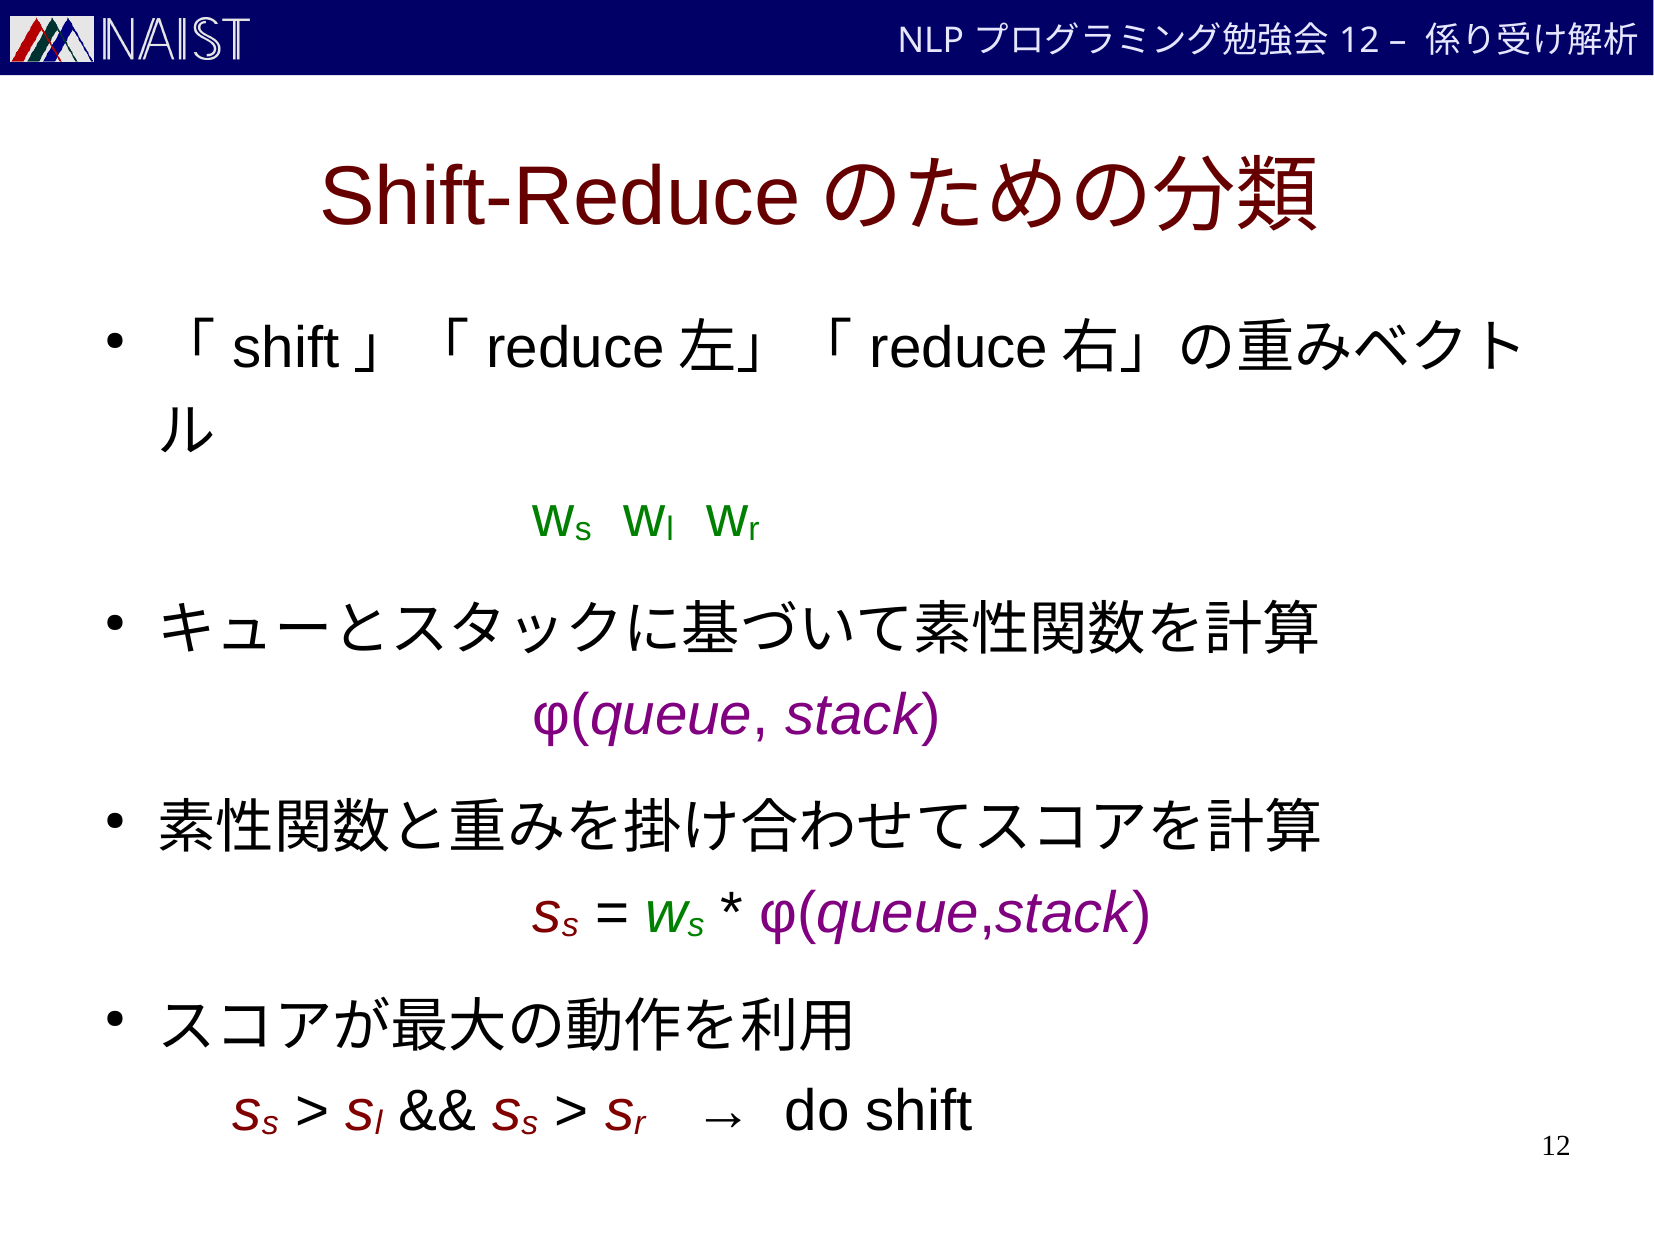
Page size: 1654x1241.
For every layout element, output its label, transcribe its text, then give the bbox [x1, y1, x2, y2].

picture [10, 16, 94, 62]
list 「shift」「reduce左」「reduce右」の重みベクトル ws wl wr キューとスタックに基づいて素性関数を計算 φ(queue, stack) 素性関数と重みを掛け合わせてスコアを計算 ss = ws * φ(queue,stack) スコアが最大の動作を利用 ss > sl && ss > sr → do shift [86, 300, 1576, 1119]
title Shift-Reduceのための分類 [75, 92, 1564, 285]
picture [102, 17, 251, 60]
